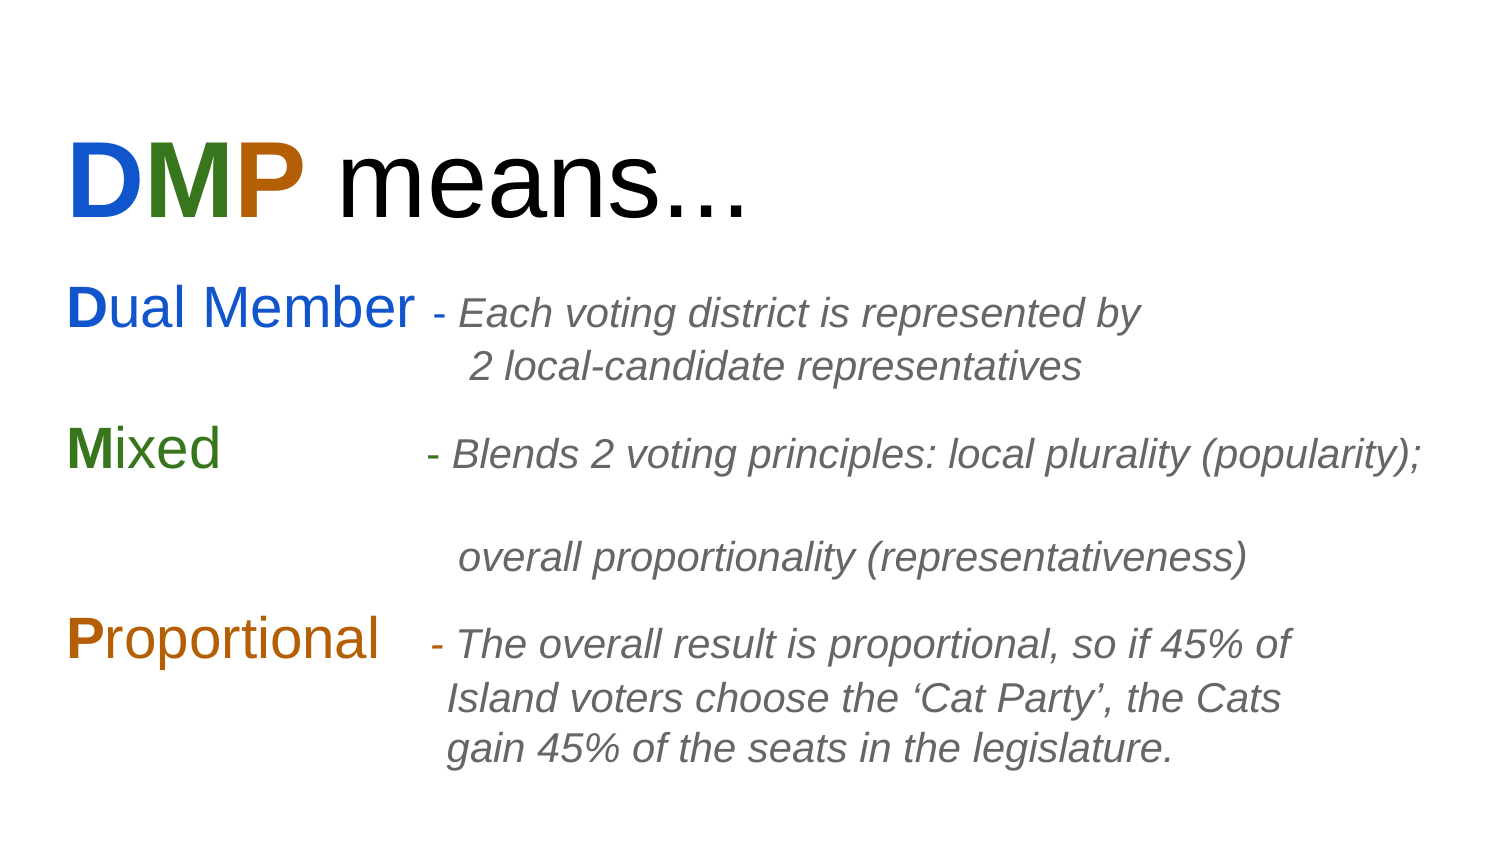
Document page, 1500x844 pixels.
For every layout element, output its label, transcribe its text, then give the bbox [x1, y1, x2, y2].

title DMP means... [51, 117, 1449, 253]
subtitle Dual Member - Each voting district is represented by 2 local-candidate representatives Mixed - Blends 2 voting principles: local plurality (popularity); overall proportionality (representativeness) Proportional - The overall result is proportional, so if 45% of Island voters choose the ‘Cat Party’, the Cats gain 45% of the seats in the legislature. [51, 253, 1449, 785]
